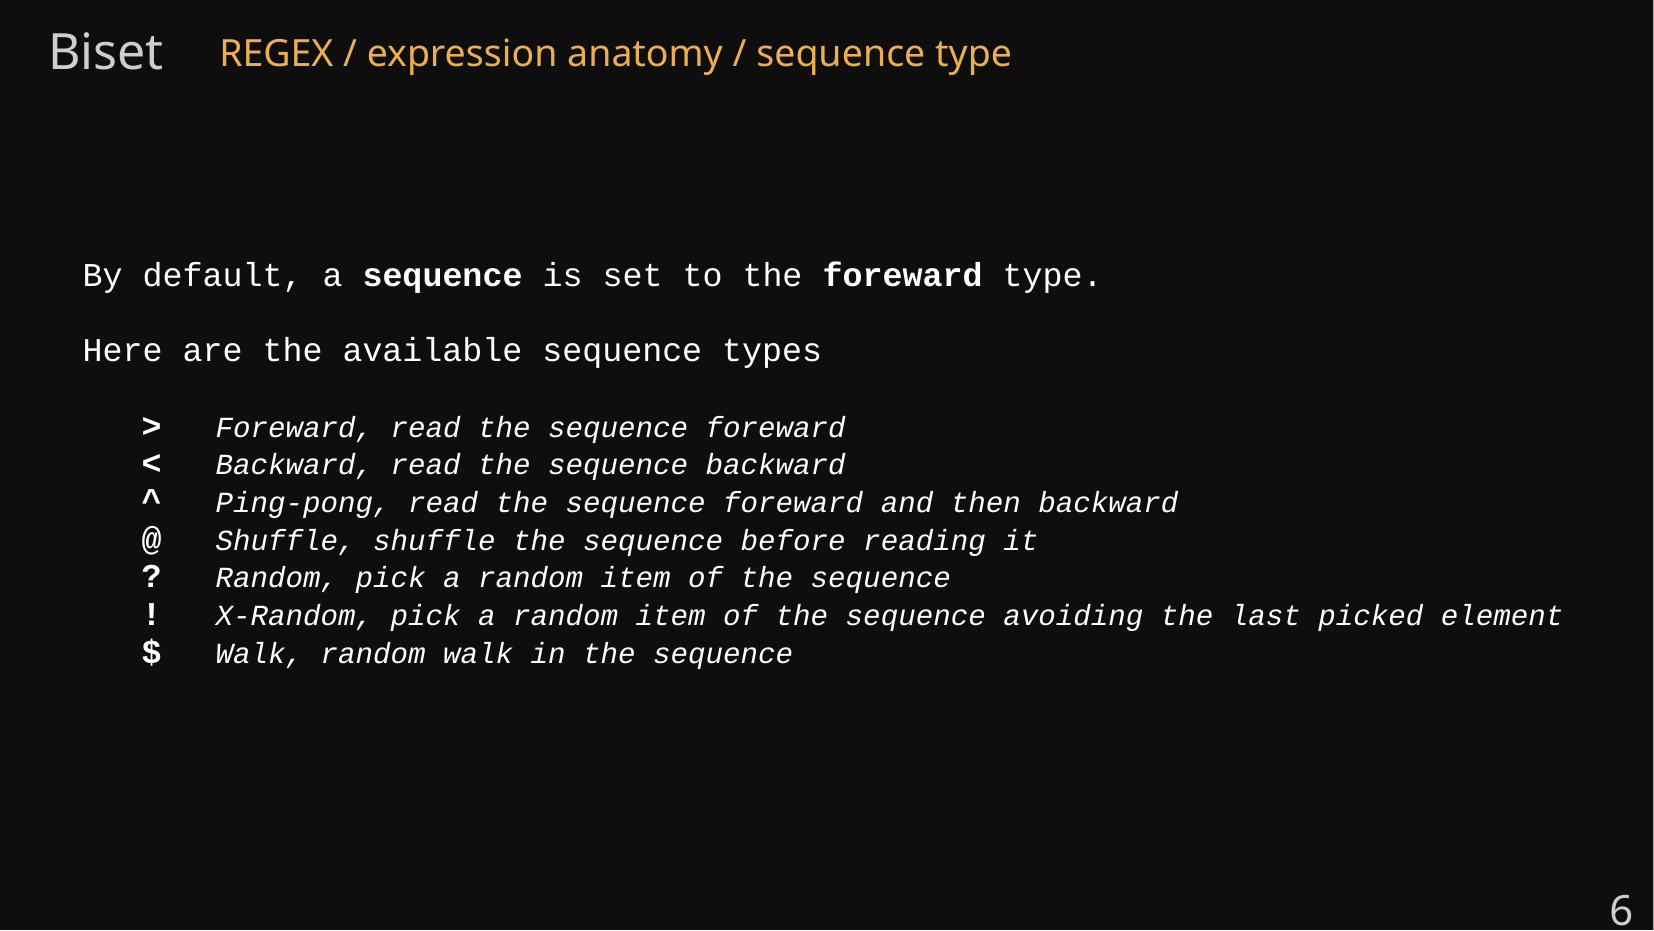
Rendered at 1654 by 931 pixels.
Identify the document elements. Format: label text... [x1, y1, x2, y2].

text_box REGEX / expression anatomy / sequence type [204, 19, 1085, 80]
title Biset [5, 23, 207, 77]
list By default, a sequence is set to the foreward type. Here are the available sequence types > Foreward, read the sequence foreward < Backward, read the sequence backward ^ Ping-pong, read the sequence foreward and then backward @ Shuffle, shuffle the sequence before reading it ? Random, pick a random item of the sequence ! X-Random, pick a random item of the sequence avoiding the last picked element $ Walk, random walk in the sequence [82, 258, 1571, 849]
text_box 6 [1594, 873, 1654, 931]
